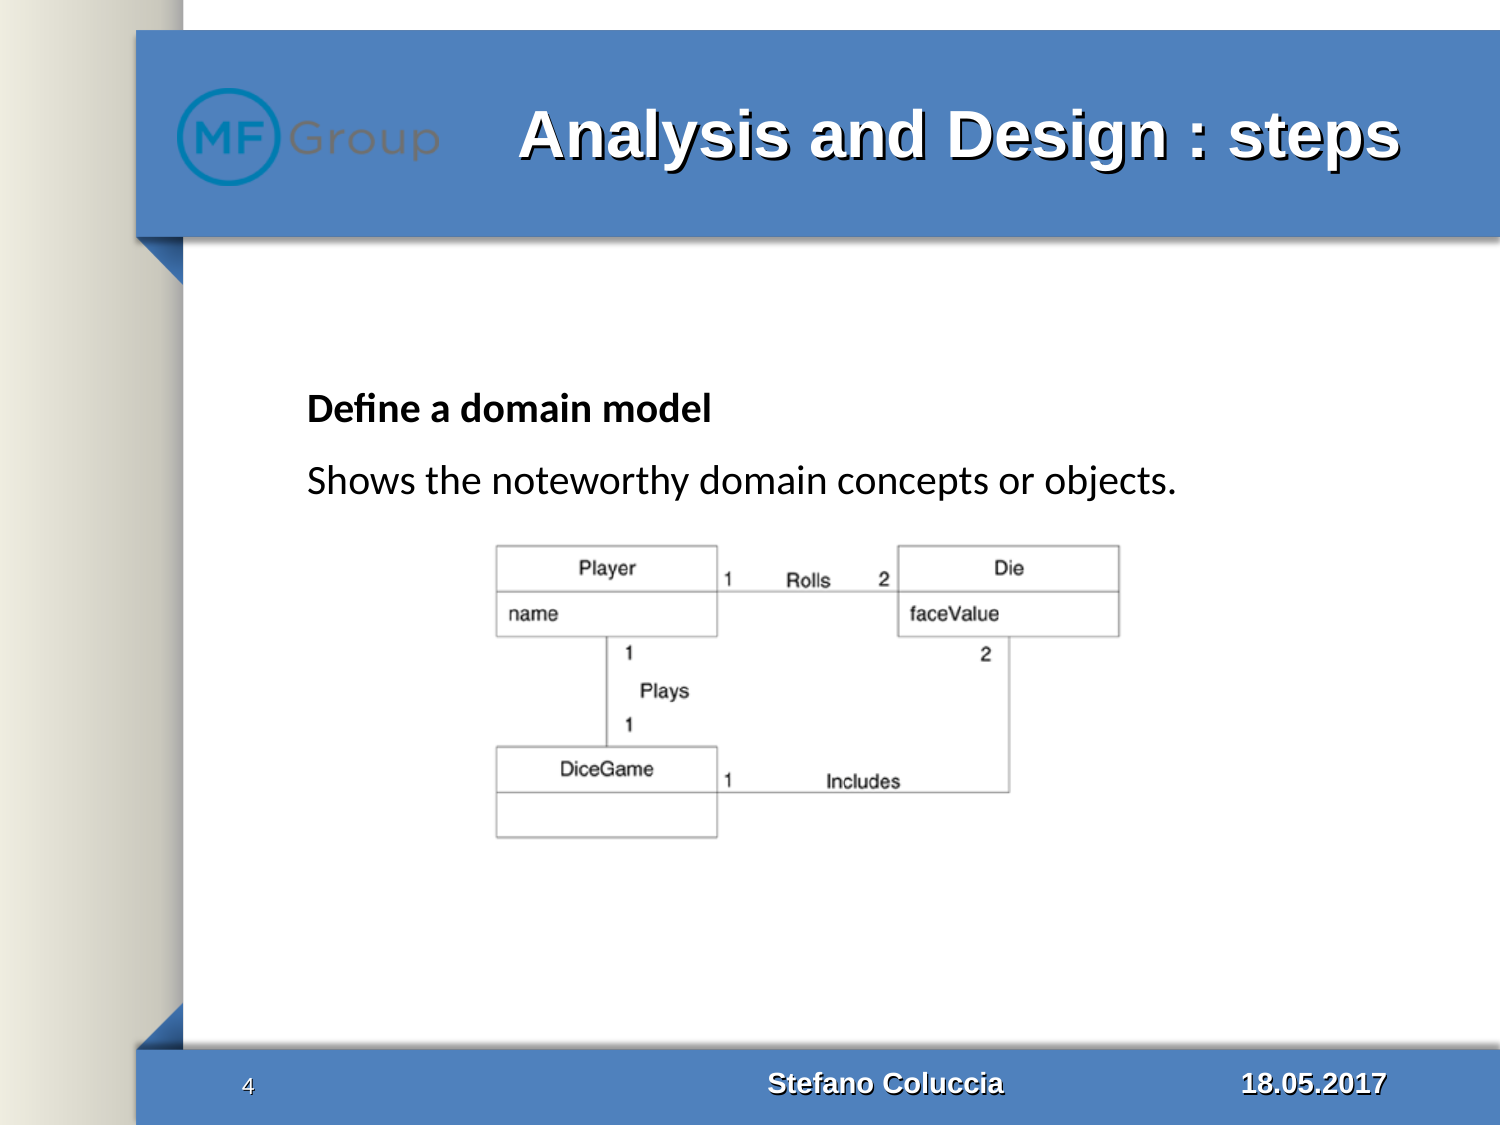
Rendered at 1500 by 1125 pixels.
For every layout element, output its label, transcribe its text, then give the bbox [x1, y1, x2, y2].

title 18.05.2017 [1151, 1062, 1477, 1105]
list Define a domain model Shows the noteworthy domain concepts or objects. [236, 261, 1453, 987]
title Stefano Coluccia [738, 1062, 1034, 1105]
title Analysis and Design : steps [472, 38, 1447, 230]
picture [0, 0, 1500, 1125]
